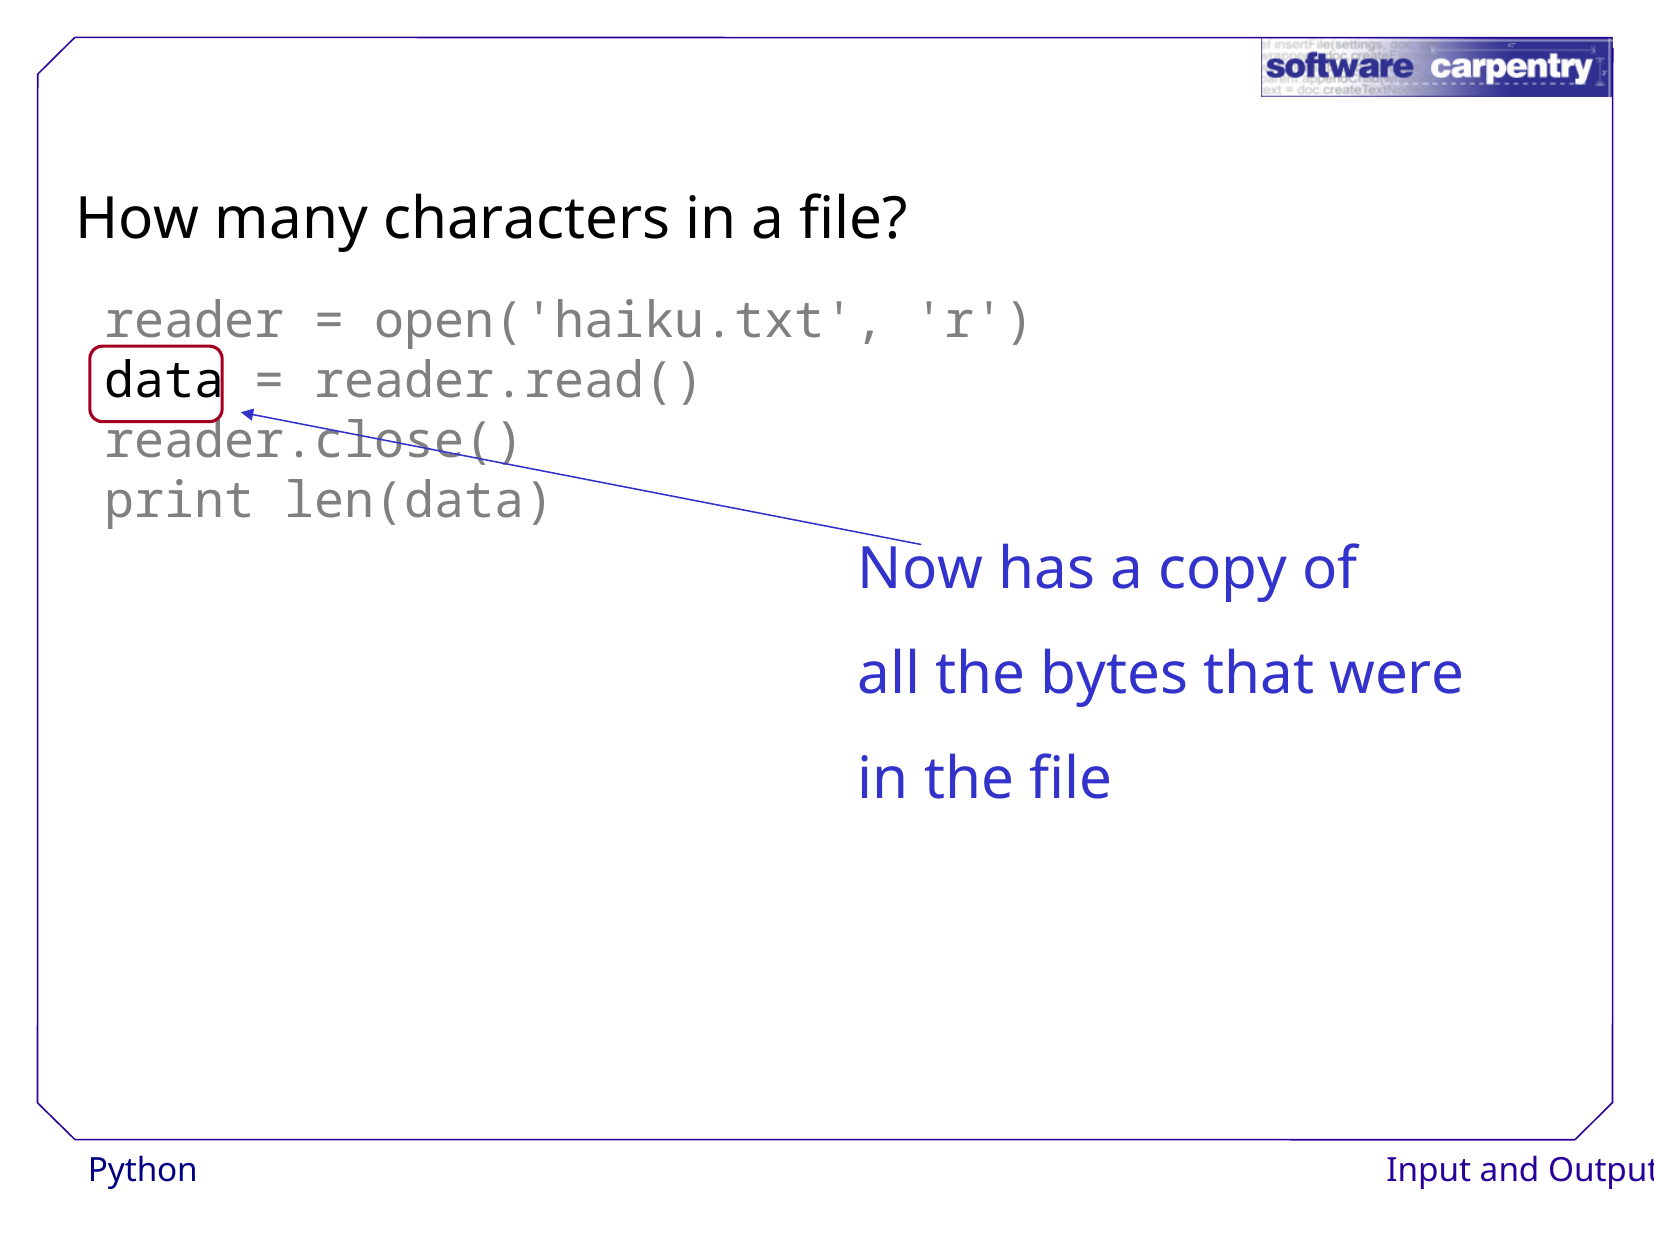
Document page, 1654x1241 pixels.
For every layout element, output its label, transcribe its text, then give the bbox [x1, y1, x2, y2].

picture [1261, 39, 1613, 97]
text_box reader = open('haiku.txt', 'r') data = reader.read() reader.close() print len(data) [92, 348, 220, 420]
text_box Now has a copy of all the bytes that were in the file [843, 487, 1630, 819]
text_box How many characters in a file? [60, 138, 1073, 259]
text_box reader = open('haiku.txt', 'r') data = reader.read() reader.close() print len(data) [89, 279, 1512, 621]
